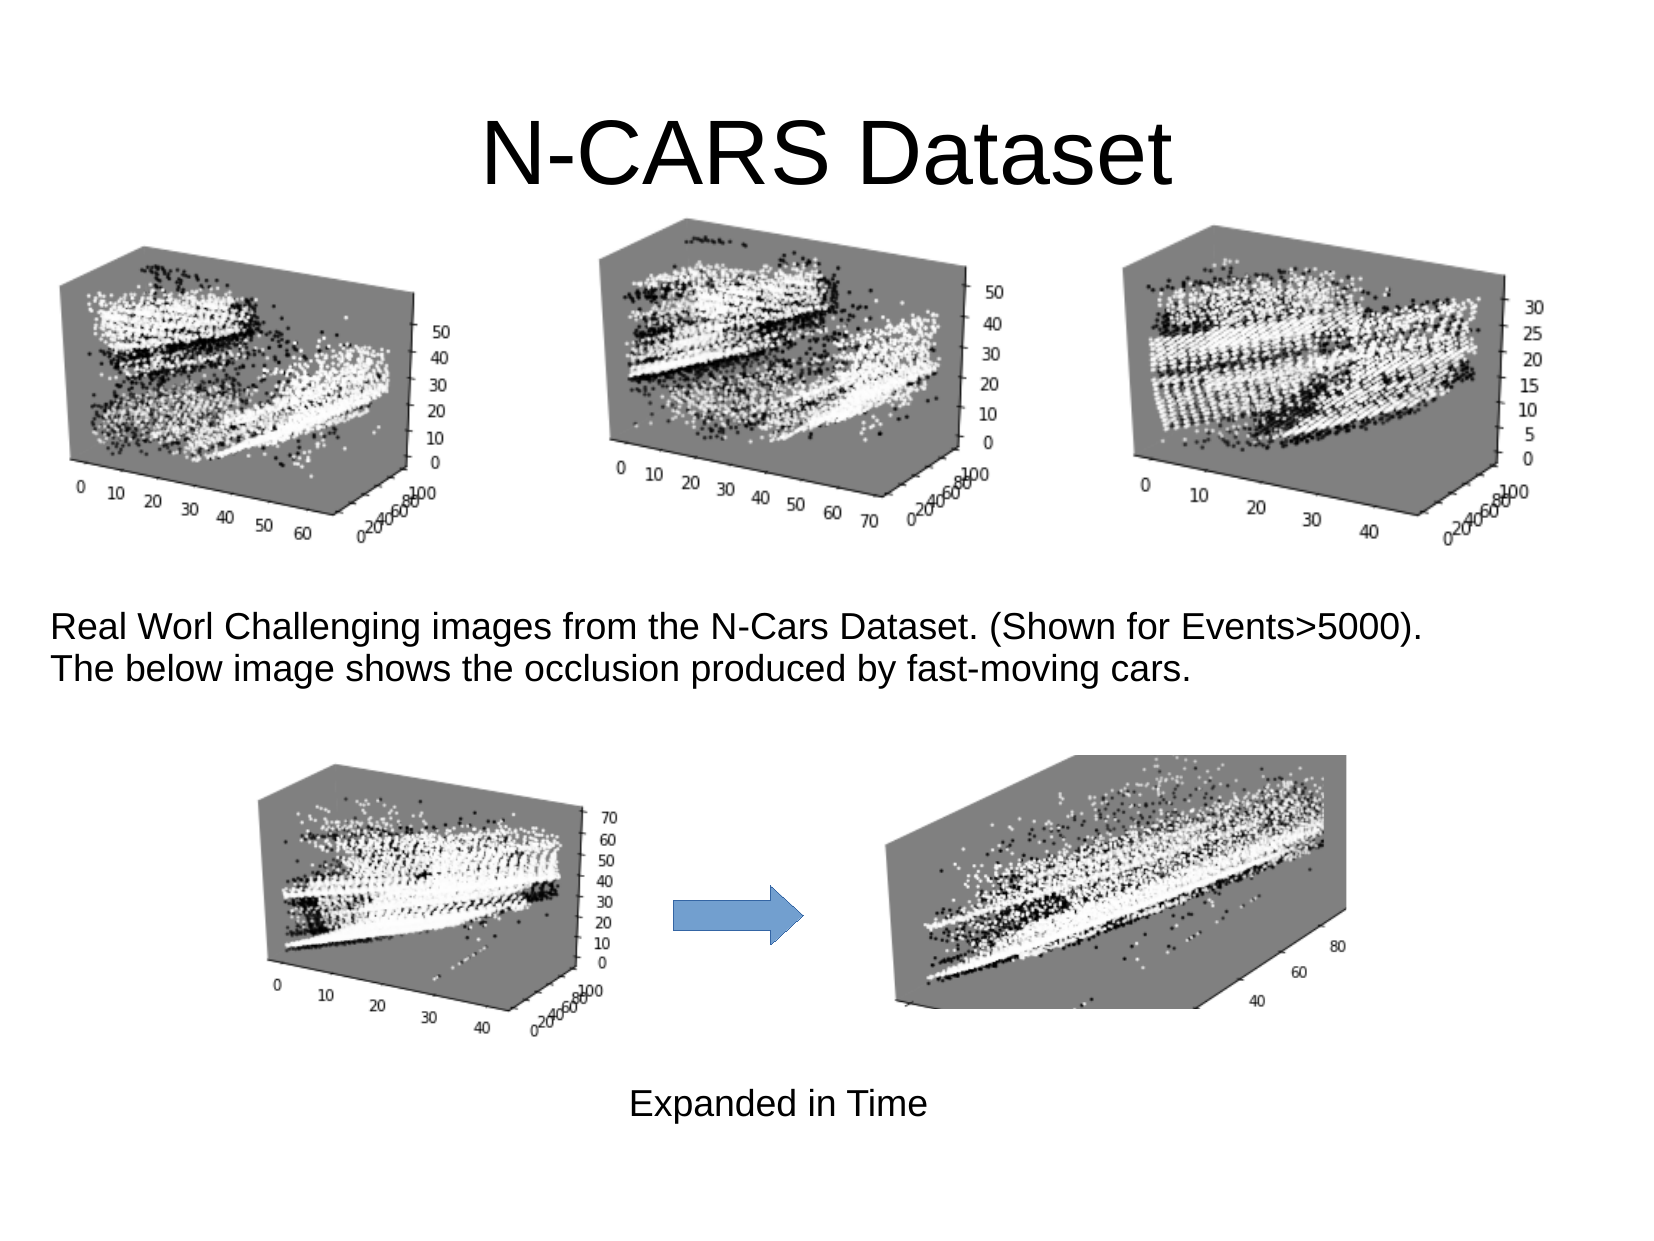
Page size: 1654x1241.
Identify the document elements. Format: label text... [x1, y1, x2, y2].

text_box Expanded in Time [614, 1074, 945, 1132]
text_box Real Worl Challenging images from the N-Cars Dataset. (Shown for Events>5000). The below image shows the occlusion produced by fast-moving cars. [35, 598, 1571, 697]
text_box [673, 885, 804, 945]
picture [200, 744, 650, 1075]
title N-CARS Dataset [82, 49, 1571, 257]
picture [23, 234, 473, 544]
picture [874, 755, 1347, 1009]
picture [531, 200, 1560, 556]
